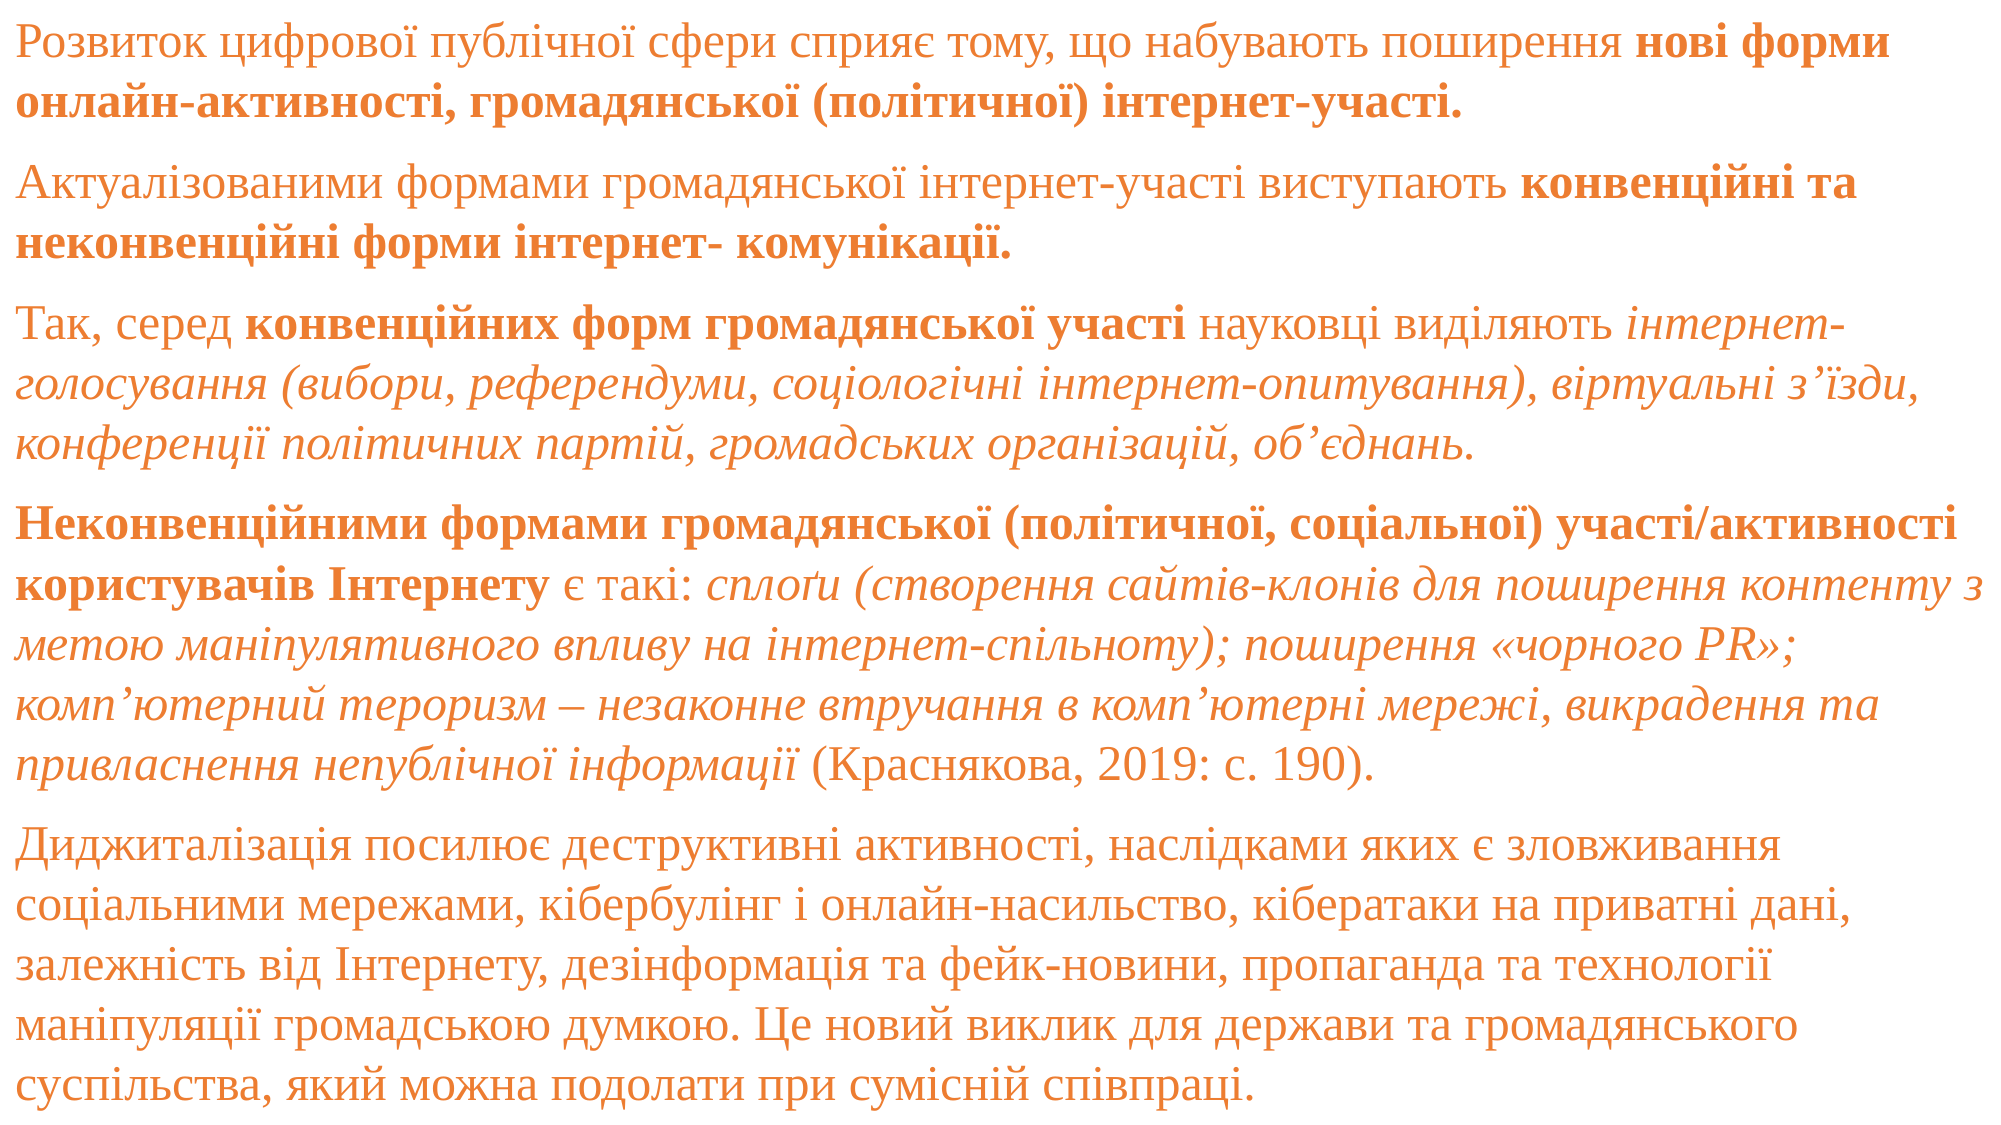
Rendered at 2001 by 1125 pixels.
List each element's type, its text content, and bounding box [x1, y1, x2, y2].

list Розвиток цифрової публічної сфери сприяє тому, що набувають поширення нові форми онлайн-активності, громадянської (політичної) інтернет-участі. Актуалізованими формами громадянської інтернет-участі виступають конвенційні та неконвенційні форми інтернет- комунікації. Так, серед конвенційних форм громадянської участі науковці виділяють інтернет-голосування (вибори, референдуми, соціологічні інтернет-опитування), віртуальні з’їзди, конференції політичних партій, громадських організацій, об’єднань. Неконвенційними формами громадянської (політичної, соціальної) участі/активності користувачів Інтернету є такі: сплоґи (створення сайтів-клонів для поширення контенту з метою маніпулятивного впливу на інтернет-спільноту); поширення «чорного PR»; комп’ютерний тероризм – незаконне втручання в комп’ютерні мережі, викрадення та привласнення непублічної інформації (Краснякова, 2019: c. 190). Диджиталізація посилює деструктивні активності, наслідками яких є зловживання соціальними мережами, кібербулінг і онлайн-насильство, кібератаки на приватні дані, залежність від Інтернету, дезінформація та фейк-новини, пропаганда та технології маніпуляції громадською думкою. Це новий виклик для держави та громадянського суспільства, який можна подолати при сумісній співпраці. [0, 0, 2000, 1125]
